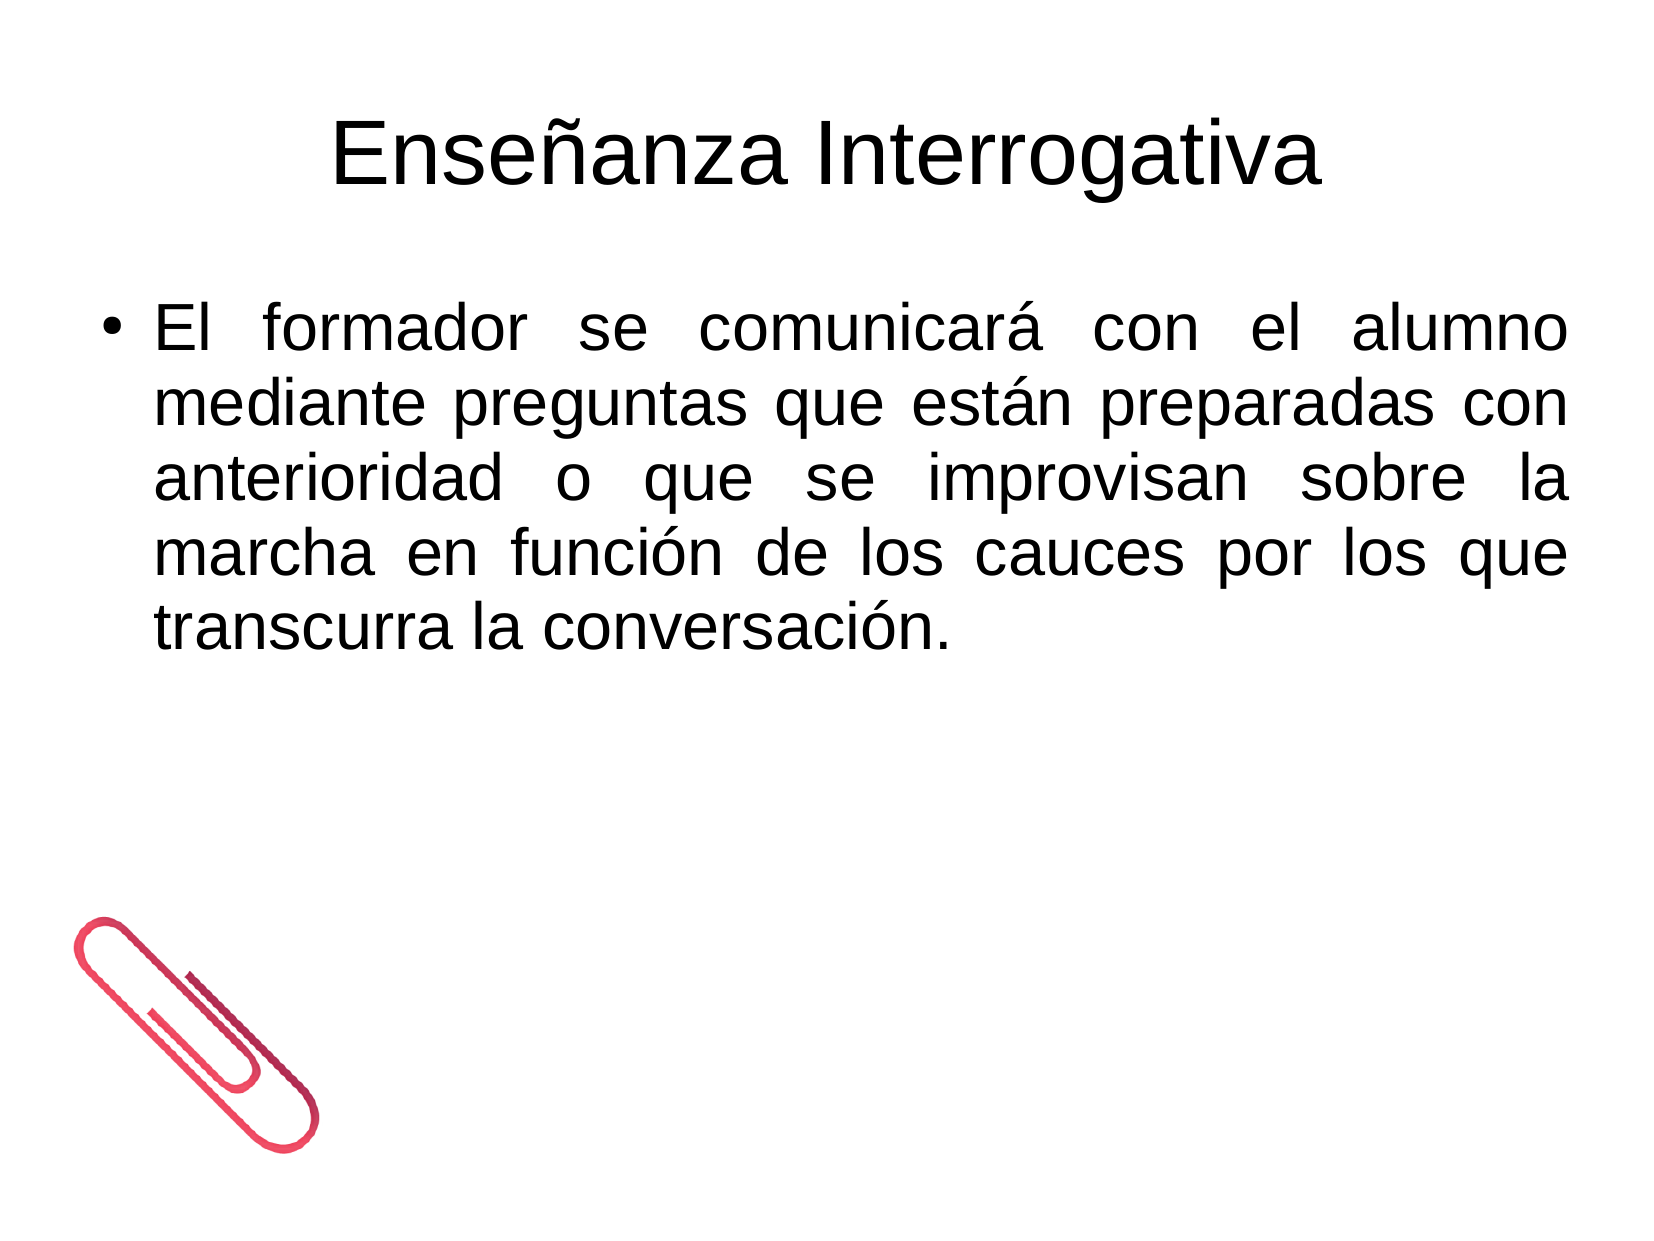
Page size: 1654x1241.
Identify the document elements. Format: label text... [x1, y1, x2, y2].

picture [0, 842, 395, 1229]
title Enseñanza Interrogativa [82, 49, 1571, 257]
list El formador se comunicará con el alumno mediante preguntas que están preparadas con anterioridad o que se improvisan sobre la marcha en función de los cauces por los que transcurra la conversación. [82, 290, 1571, 1010]
